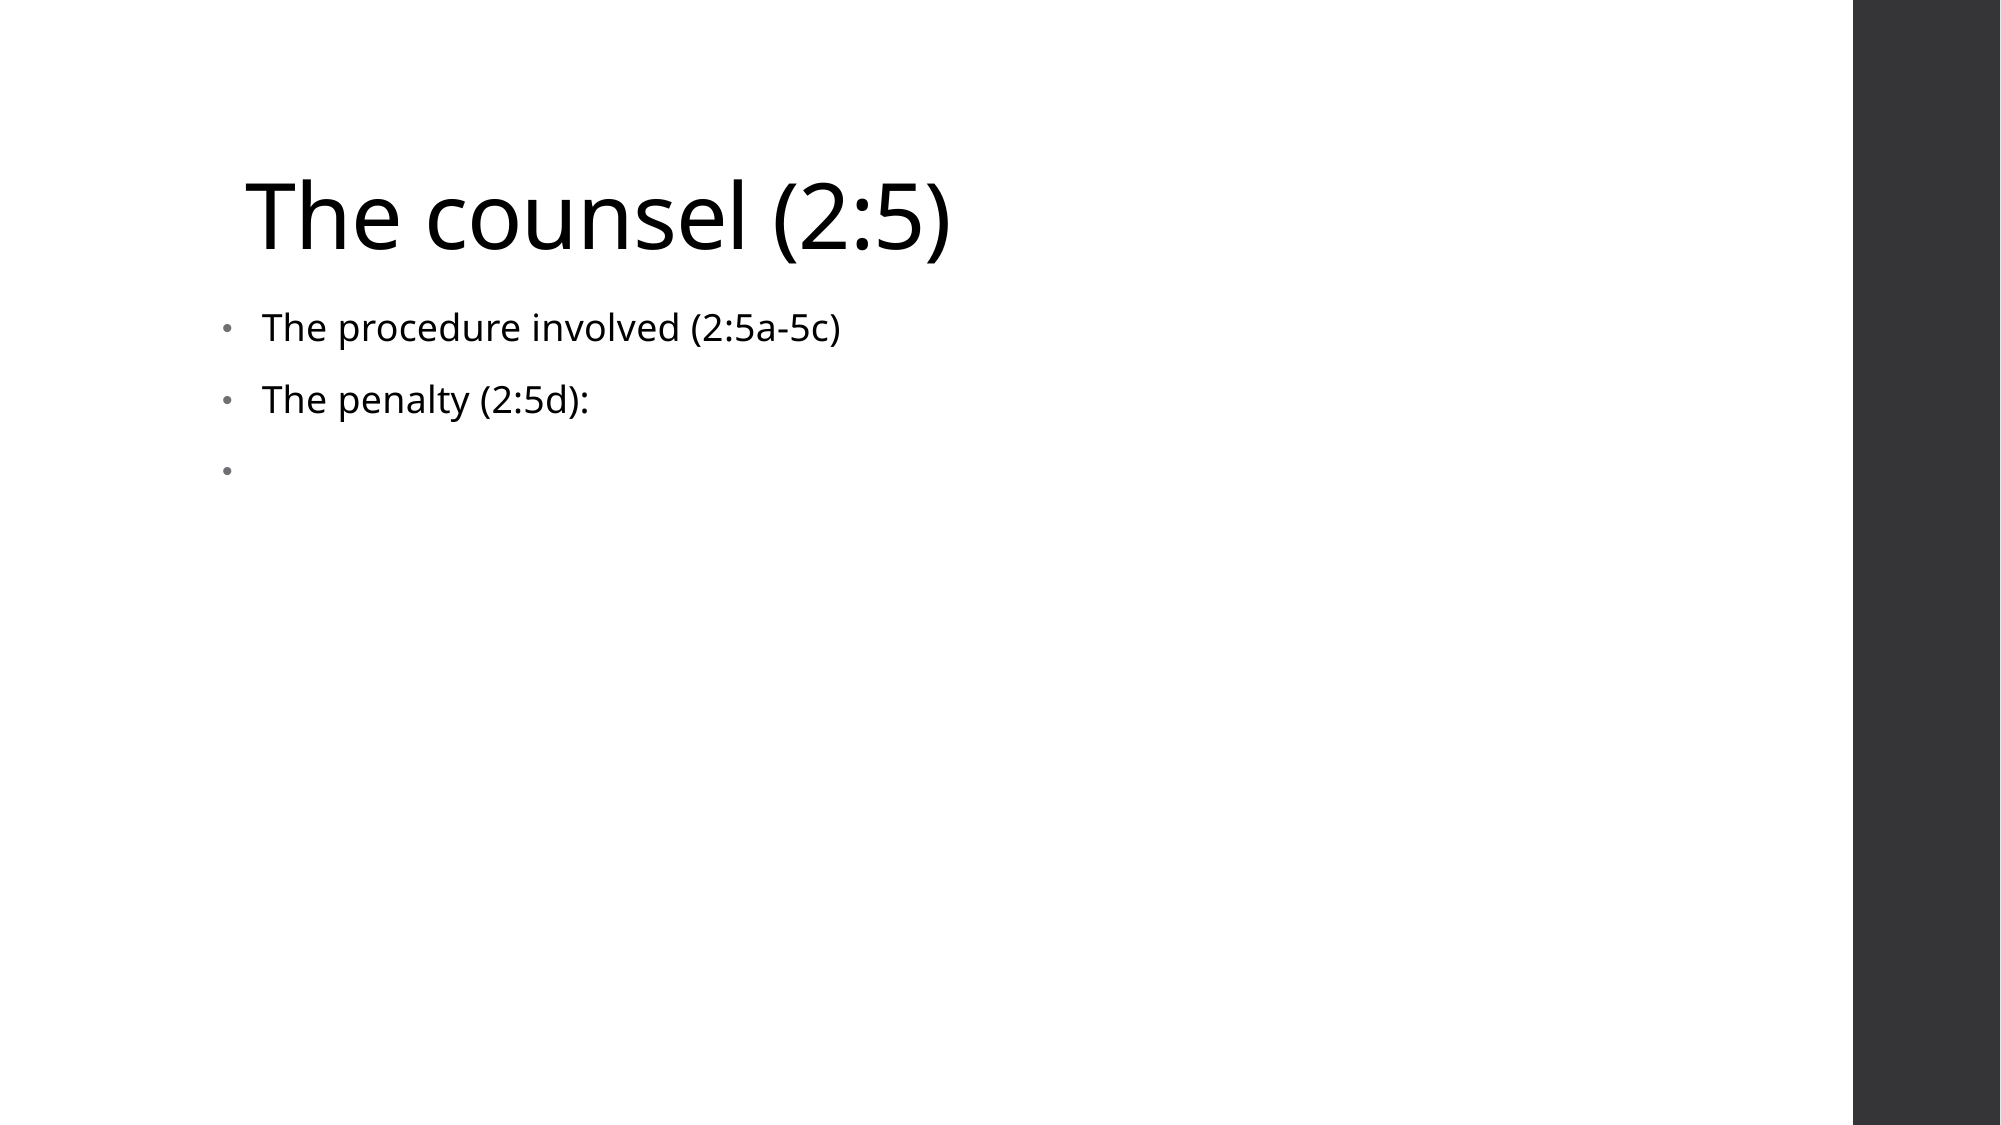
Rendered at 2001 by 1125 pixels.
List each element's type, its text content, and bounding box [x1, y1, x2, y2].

list The procedure involved (2:5a-5c) The penalty (2:5d): [206, 299, 1617, 1014]
title The counsel (2:5) [206, 60, 1797, 278]
